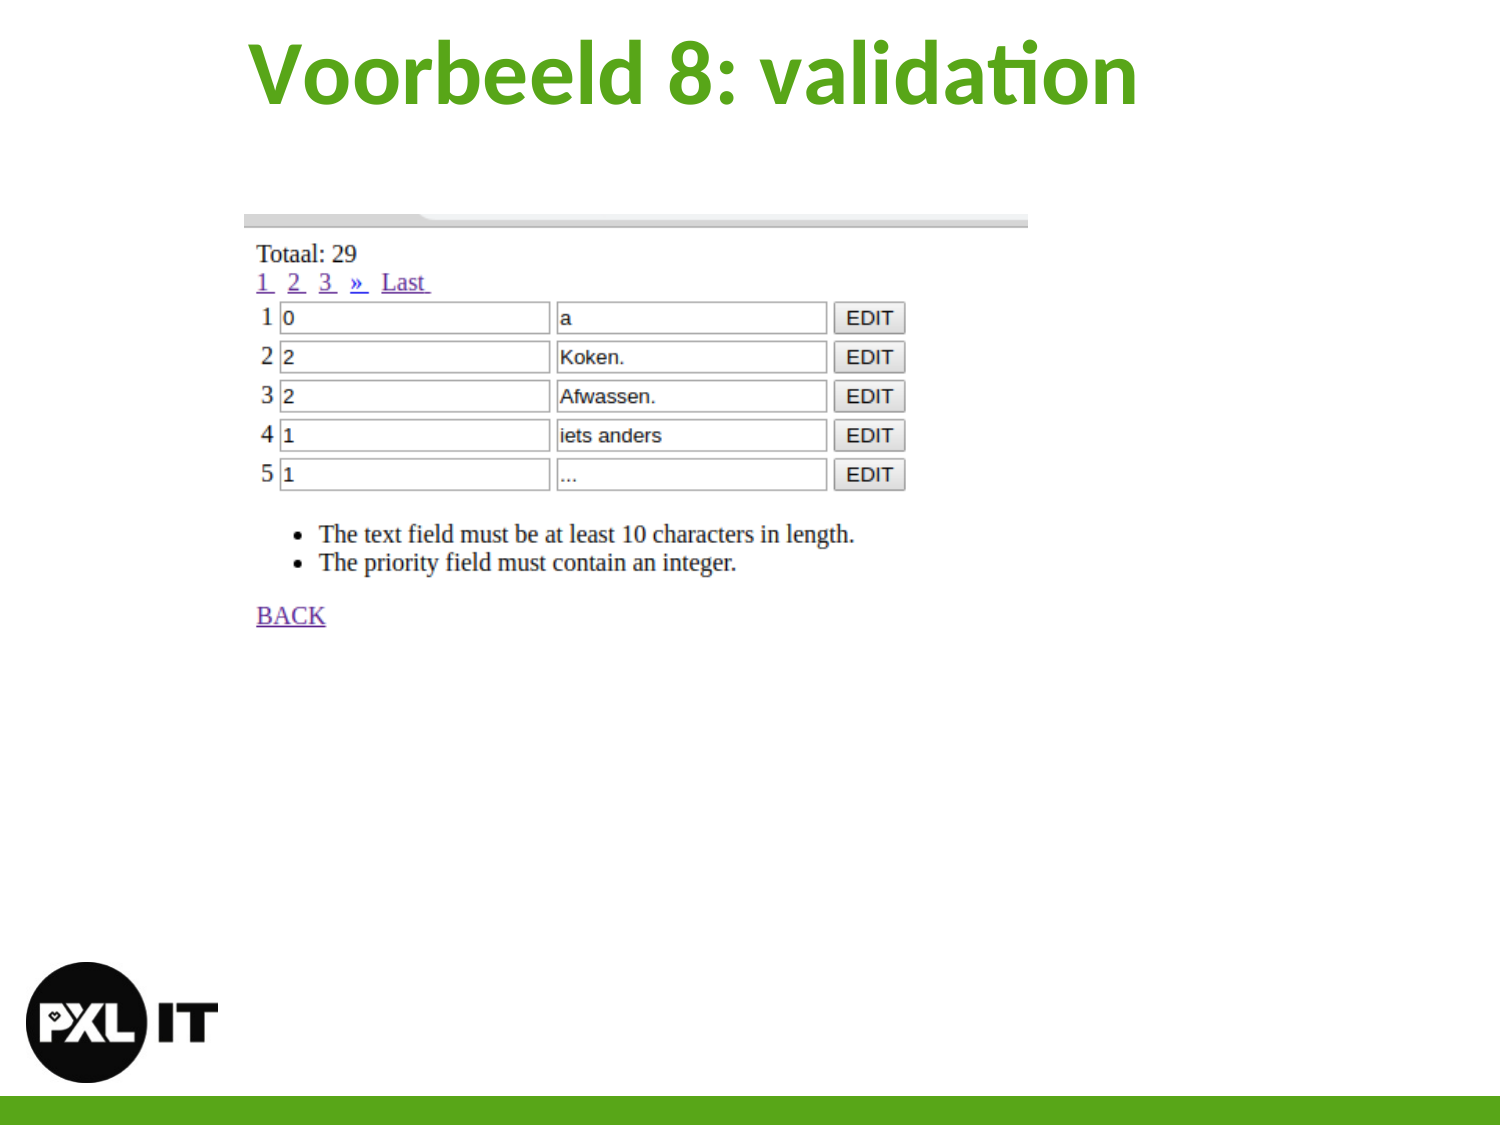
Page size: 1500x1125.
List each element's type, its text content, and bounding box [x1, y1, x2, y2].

picture [244, 214, 1028, 698]
picture [26, 962, 218, 1083]
text_box Voorbeeld 8: validation [0, 5, 1438, 131]
